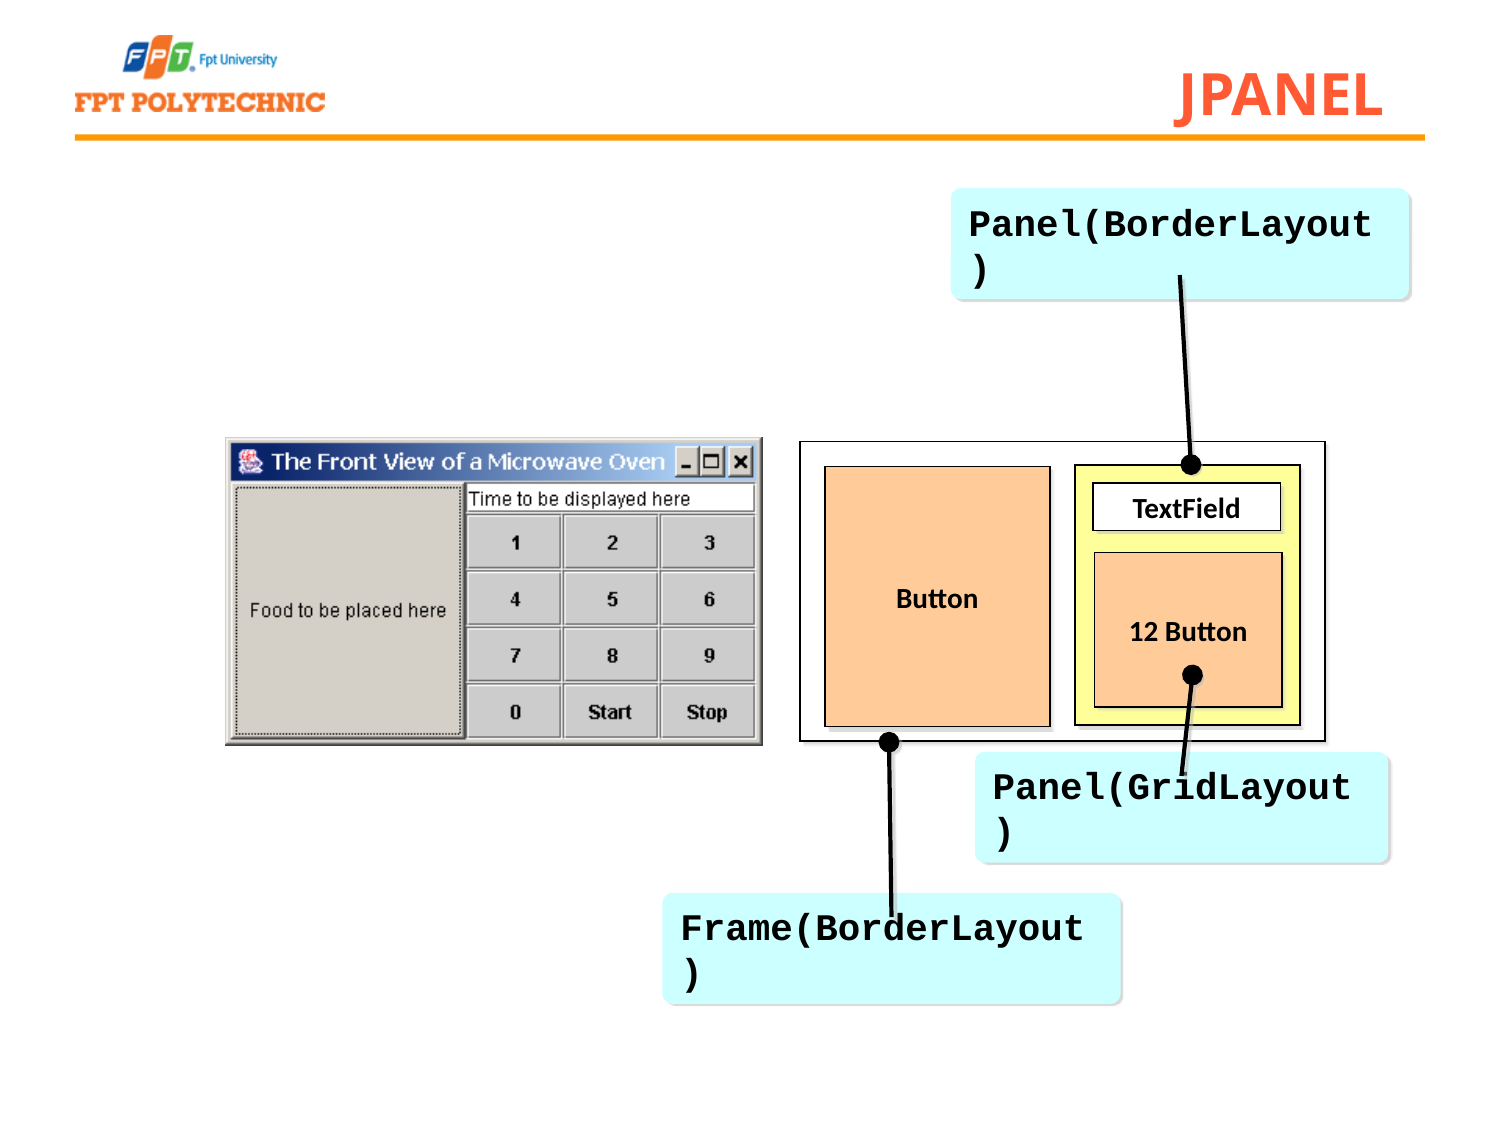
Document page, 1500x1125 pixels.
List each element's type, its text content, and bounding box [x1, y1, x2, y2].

text_box 12 Button [1094, 552, 1282, 707]
picture [75, 35, 325, 41]
text_box Panel(BorderLayout) [950, 188, 1409, 300]
text_box TextField [1092, 482, 1281, 531]
picture [225, 437, 763, 746]
text_box Frame(BorderLayout) [662, 892, 1121, 1004]
text_box Panel(GridLayout) [974, 751, 1389, 863]
text_box [799, 441, 1325, 742]
text_box Button [824, 466, 1050, 727]
text_box JPanel [49, 41, 1400, 143]
